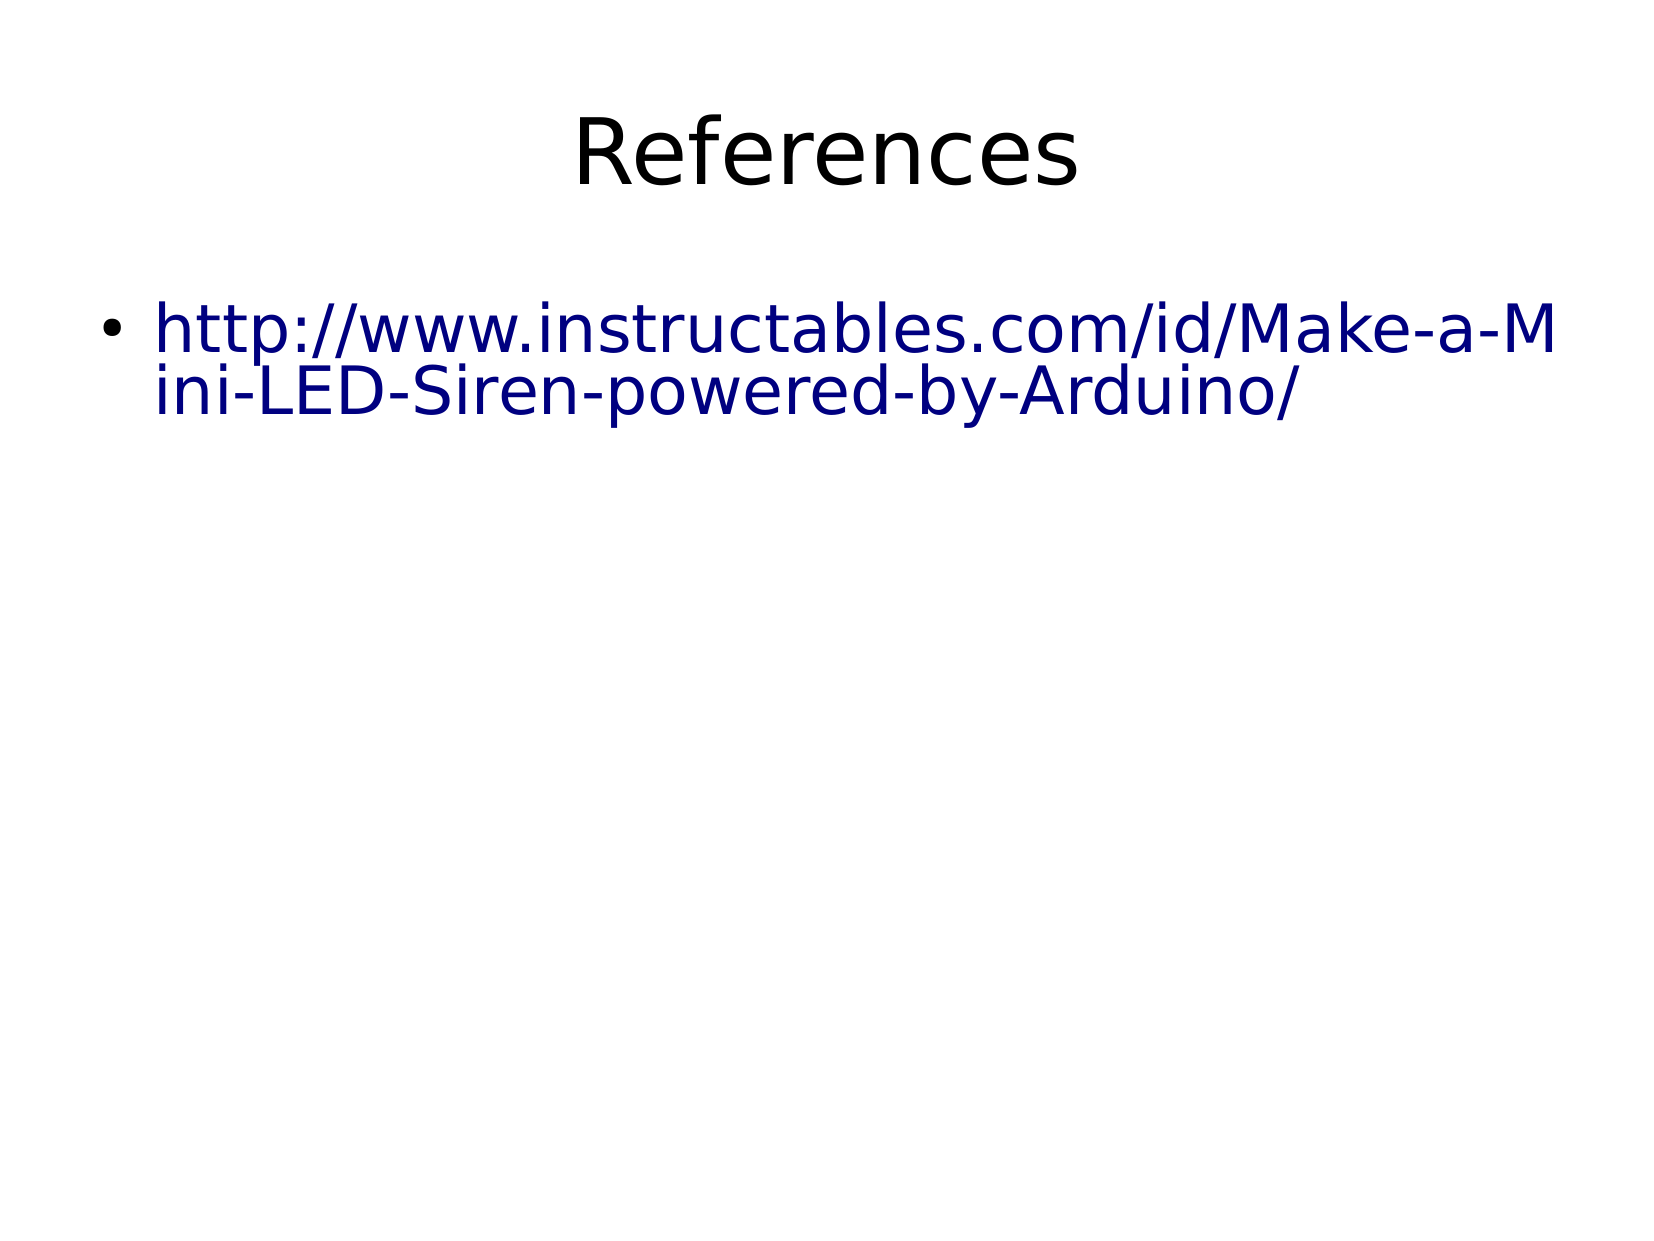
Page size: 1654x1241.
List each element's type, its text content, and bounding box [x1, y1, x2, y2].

list http://www.instructables.com/id/Make-a-Mini-LED-Siren-powered-by-Arduino/ [82, 290, 1571, 1010]
title References [82, 49, 1571, 257]
